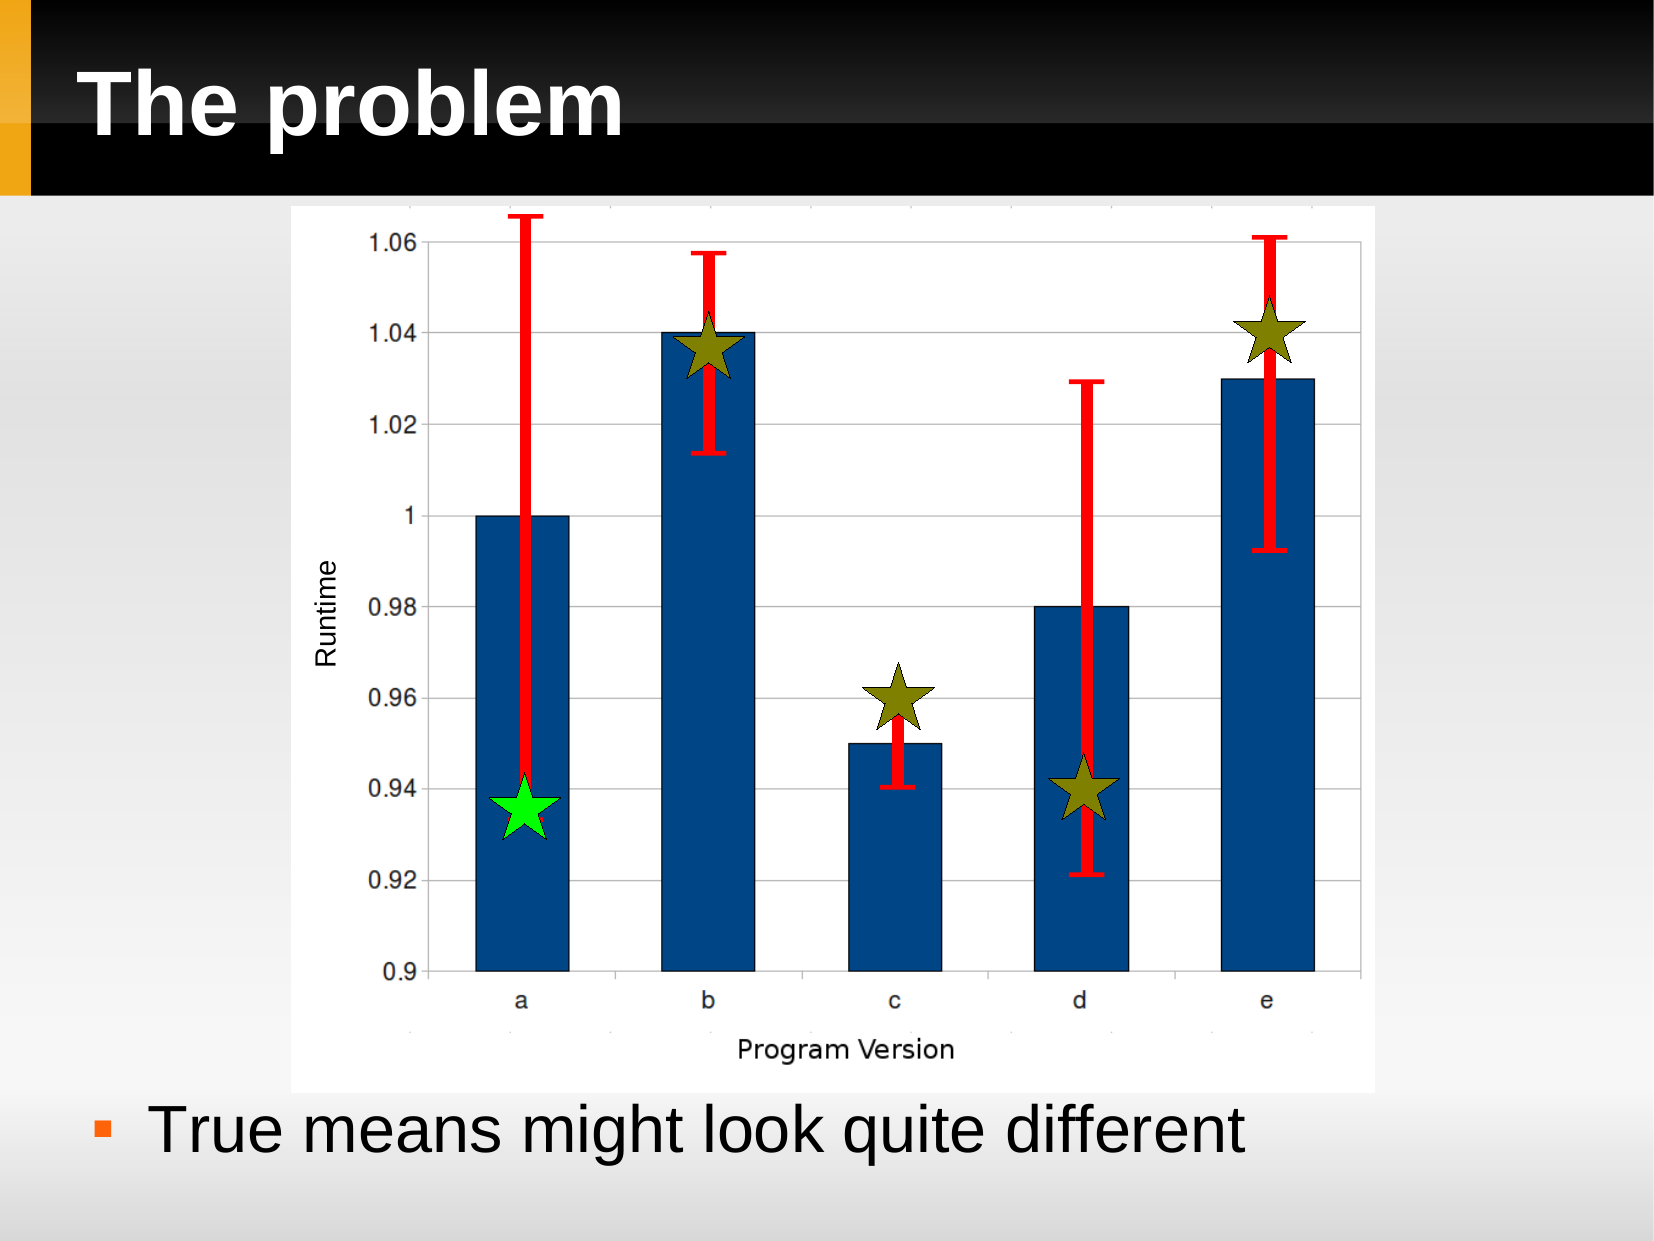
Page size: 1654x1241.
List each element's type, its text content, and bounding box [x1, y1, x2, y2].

text_box [489, 772, 561, 840]
text_box [673, 311, 745, 379]
picture [0, 0, 1654, 1241]
title The problem [76, 7, 1565, 200]
text_box [862, 662, 935, 730]
text_box [1048, 752, 1120, 820]
text_box [1233, 295, 1306, 363]
text_box Runtime [301, 514, 354, 684]
list True means might look quite different [76, 1092, 1565, 1176]
